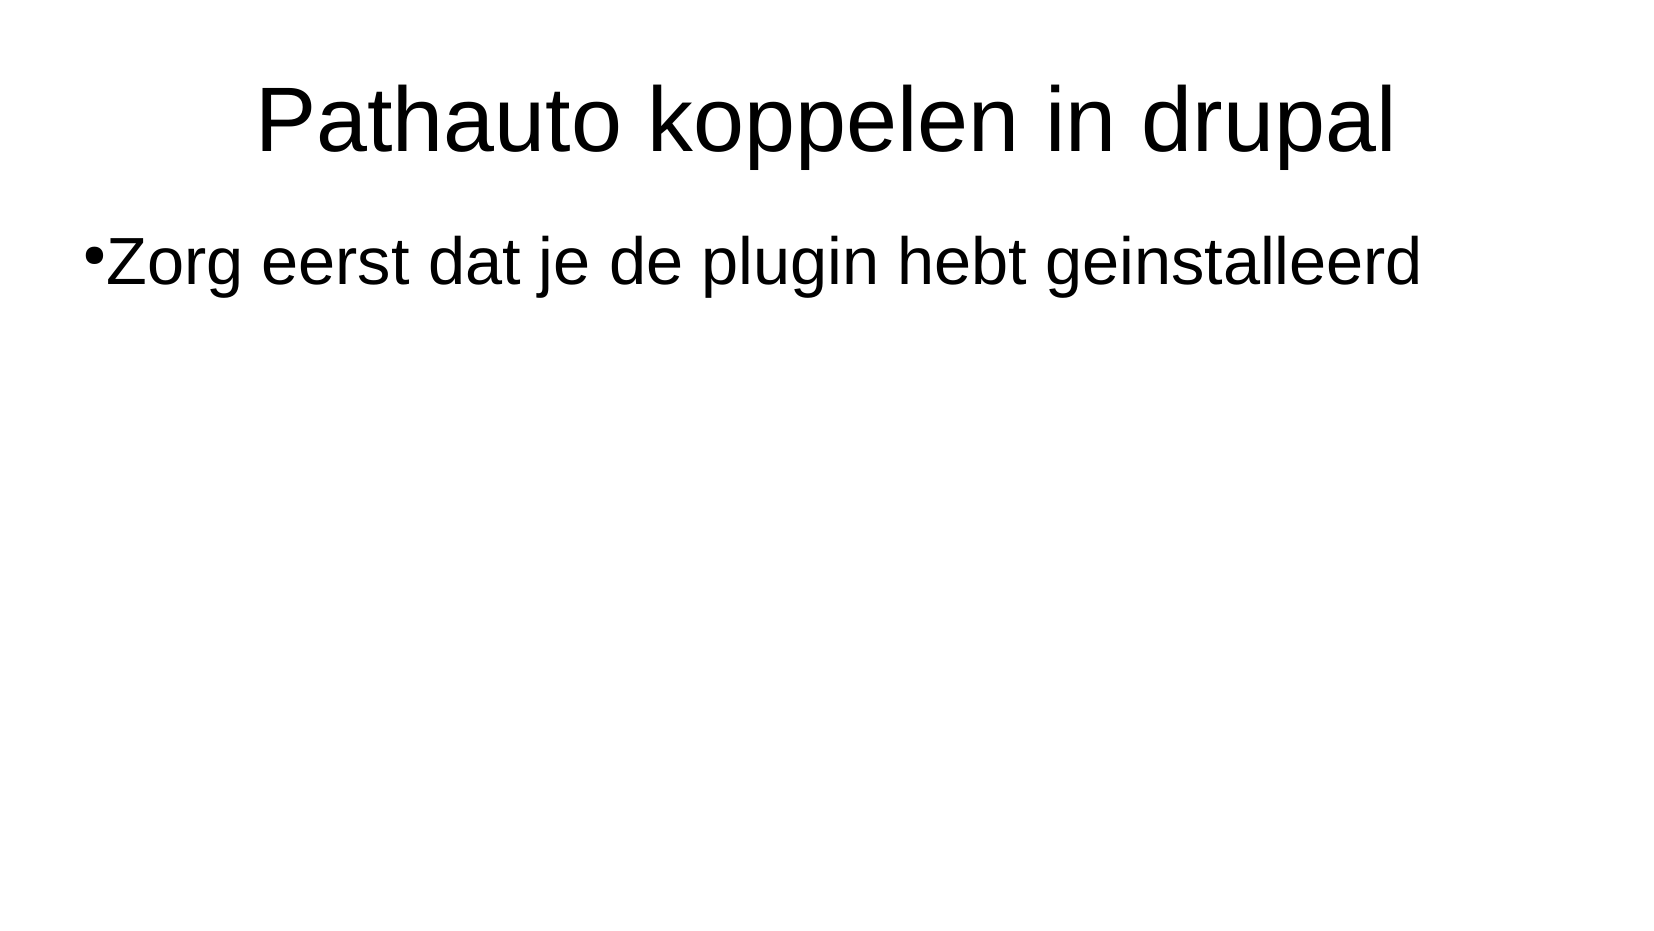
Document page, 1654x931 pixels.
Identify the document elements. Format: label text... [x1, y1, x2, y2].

title Pathauto koppelen in drupal [82, 37, 1571, 193]
list Zorg eerst dat je de plugin hebt geinstalleerd [82, 217, 1571, 758]
